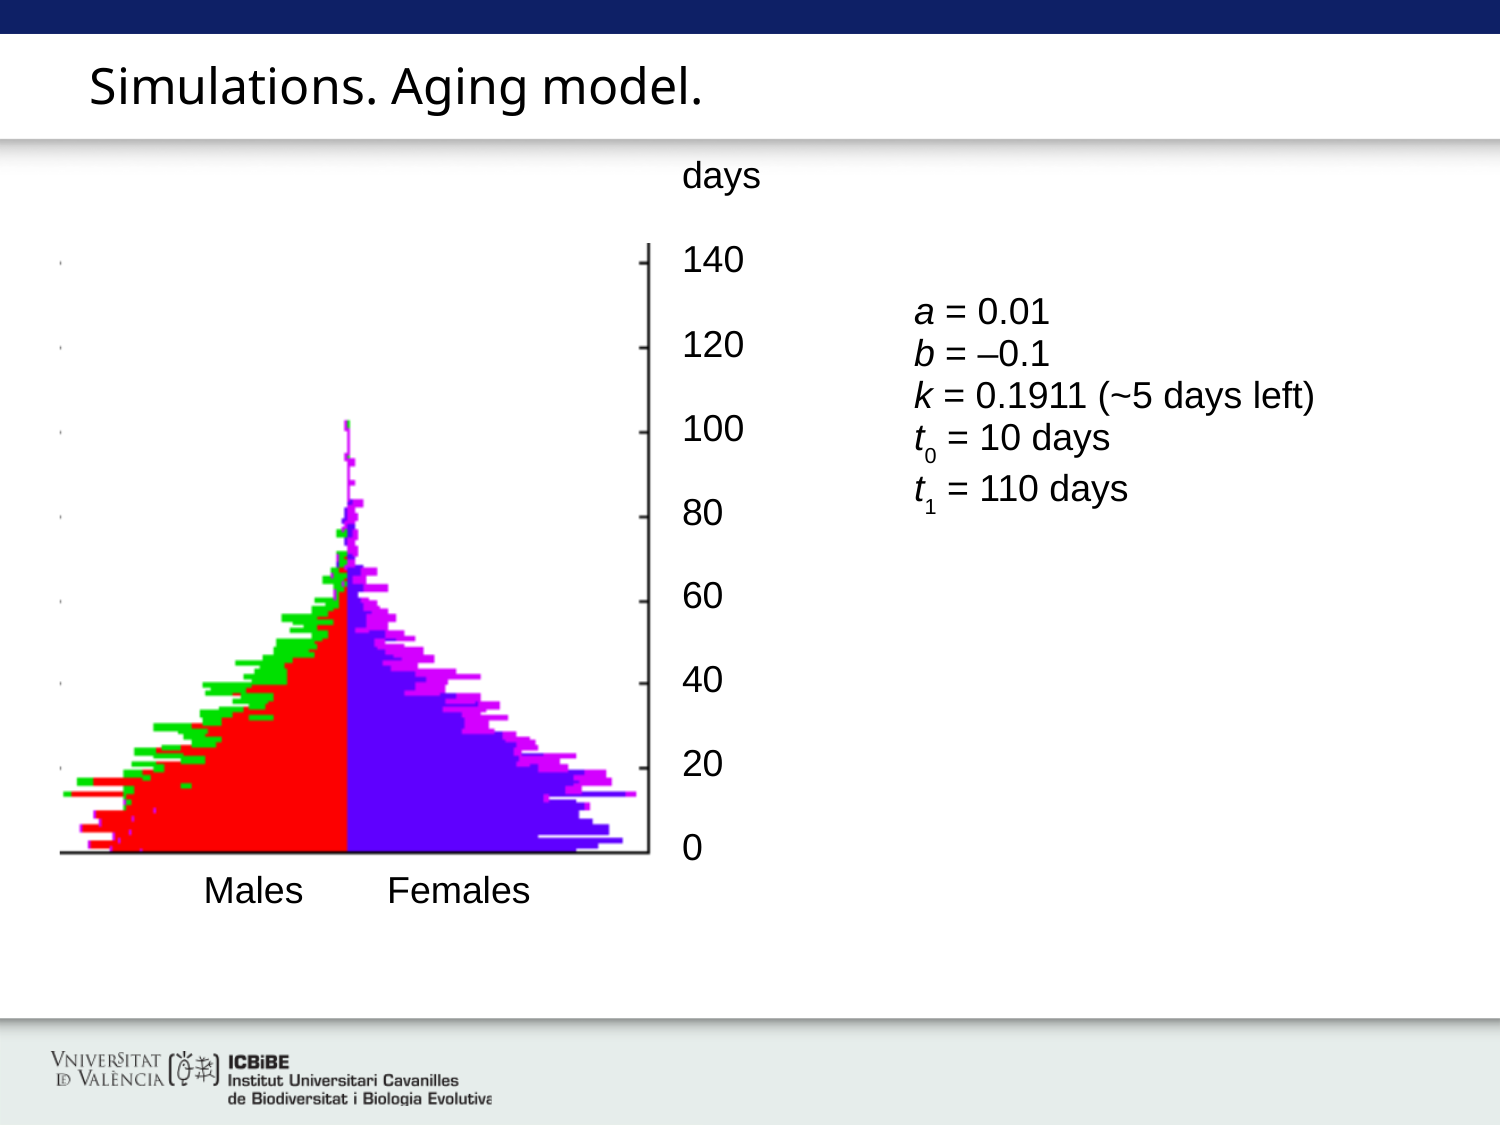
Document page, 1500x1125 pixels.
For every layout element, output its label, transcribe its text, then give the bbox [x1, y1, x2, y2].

picture [0, 0, 1500, 214]
list Simulations. Aging model. [75, 47, 922, 110]
text_box Males Females [188, 863, 546, 920]
picture [0, 1018, 1500, 1125]
picture [59, 242, 662, 863]
text_box days 140 120 100 80 60 40 20 0 [667, 147, 776, 877]
text_box a = 0.01 b = –0.1 k = 0.1911 (~5 days left) t0 = 10 days t1 = 110 days [899, 283, 1334, 527]
